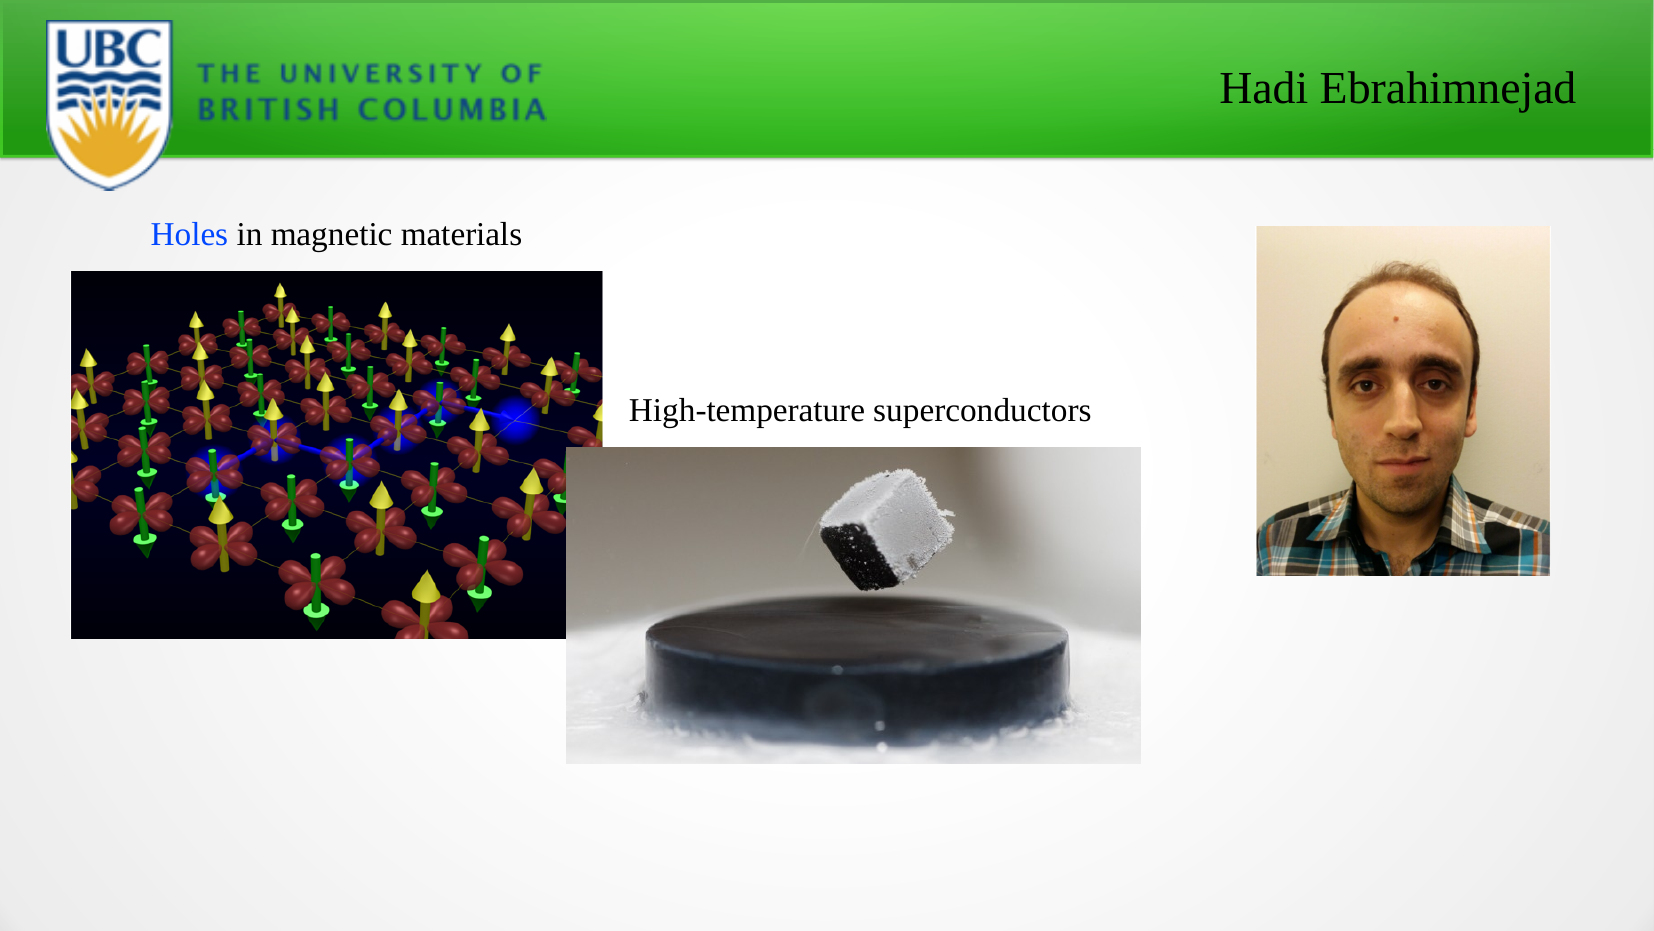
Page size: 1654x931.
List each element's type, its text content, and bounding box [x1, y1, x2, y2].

text_box High-temperature superconductors [614, 383, 1108, 436]
picture [46, 20, 547, 191]
text_box Holes in magnetic materials [135, 207, 538, 260]
picture [1255, 226, 1551, 576]
title Hadi Ebrahimnejad [547, 35, 1577, 142]
picture [70, 271, 1141, 764]
